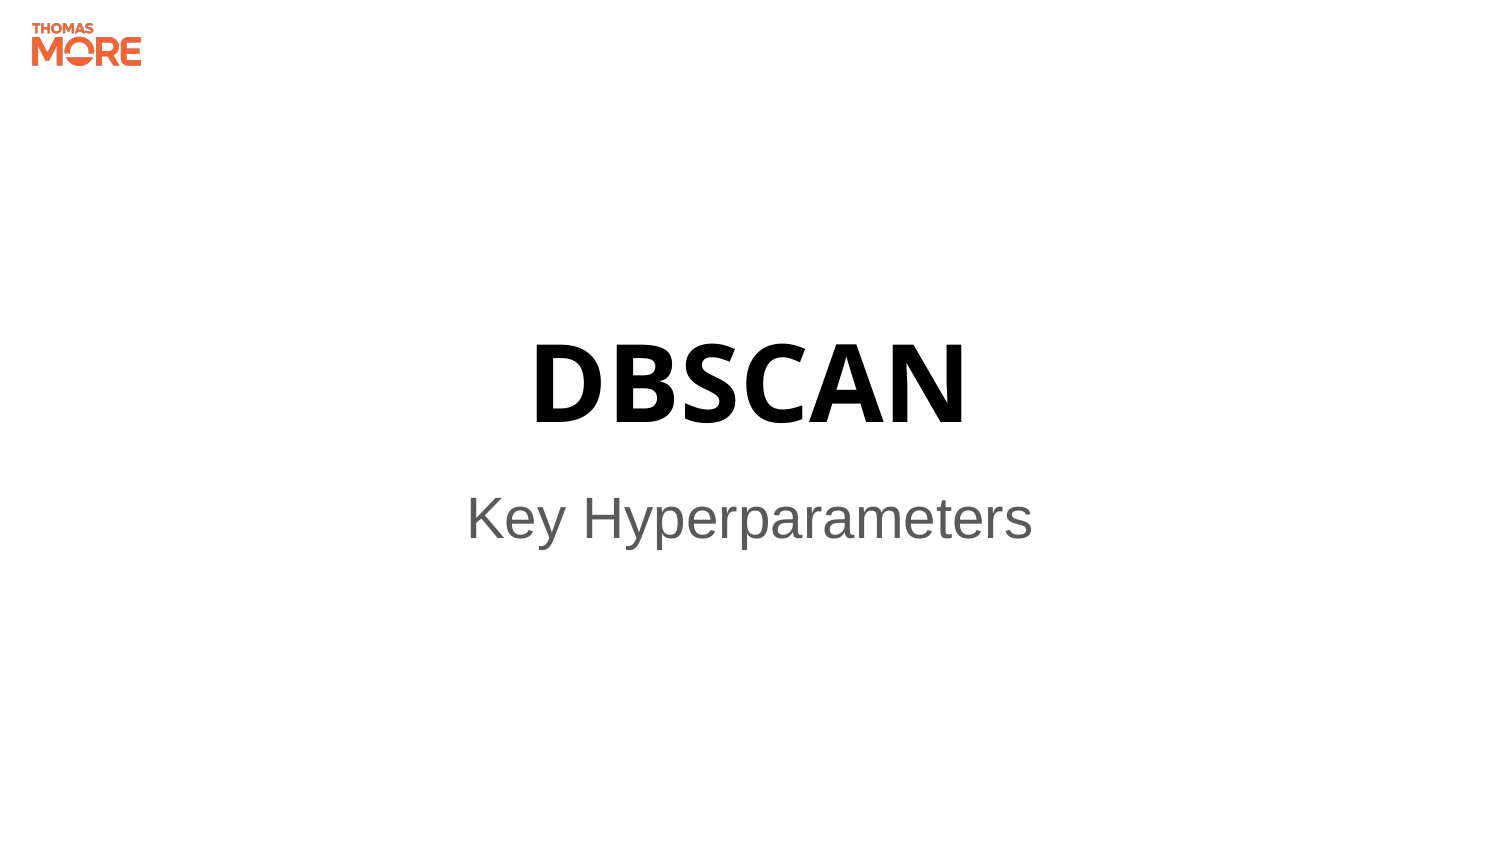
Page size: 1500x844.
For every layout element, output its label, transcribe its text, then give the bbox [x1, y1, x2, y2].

title DBSCAN [51, 122, 1449, 459]
picture [22, 13, 151, 76]
subtitle Key Hyperparameters [51, 464, 1449, 595]
